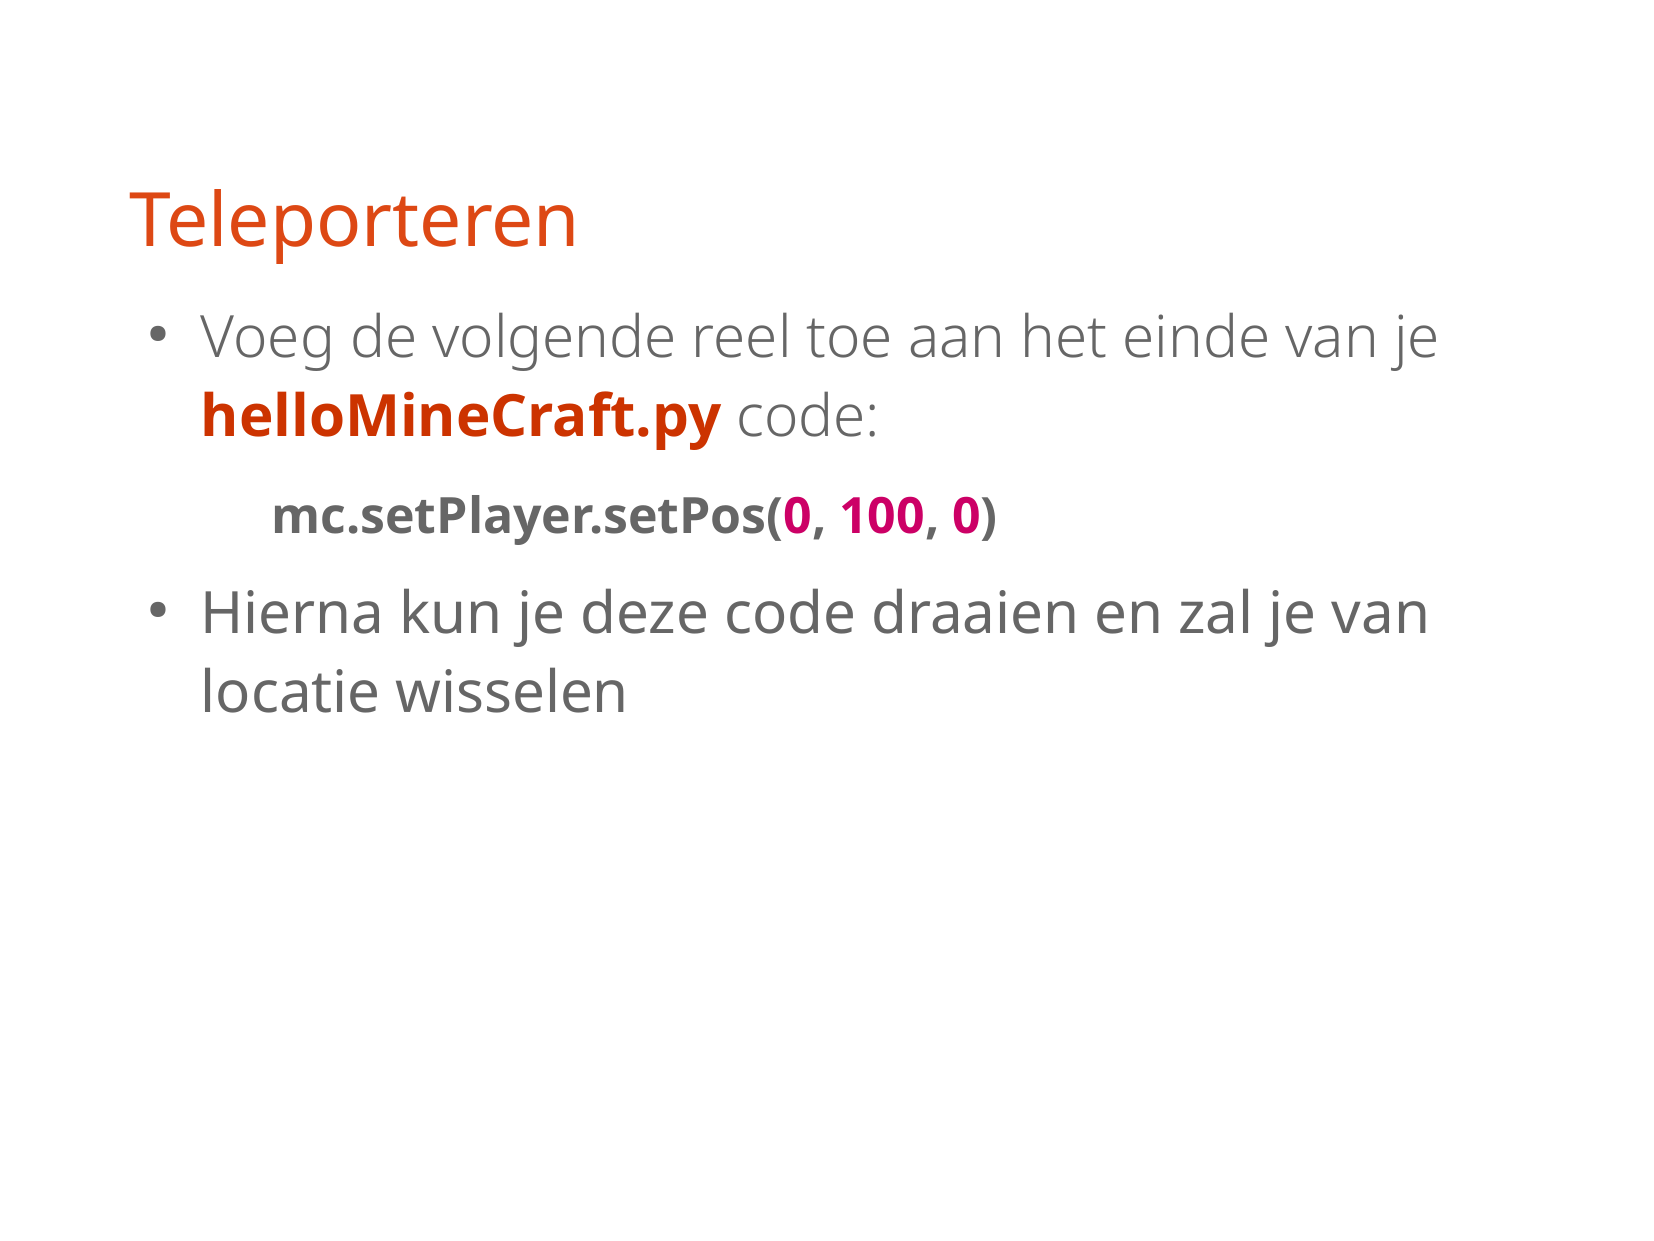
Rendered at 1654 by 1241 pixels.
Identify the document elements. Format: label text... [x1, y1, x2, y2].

list Voeg de volgende reel toe aan het einde van je helloMineCraft.py code: mc.setPlayer.setPos(0, 100, 0) Hierna kun je deze code draaien en zal je van locatie wisselen [129, 295, 1518, 1010]
title Teleporteren [129, 153, 1518, 281]
